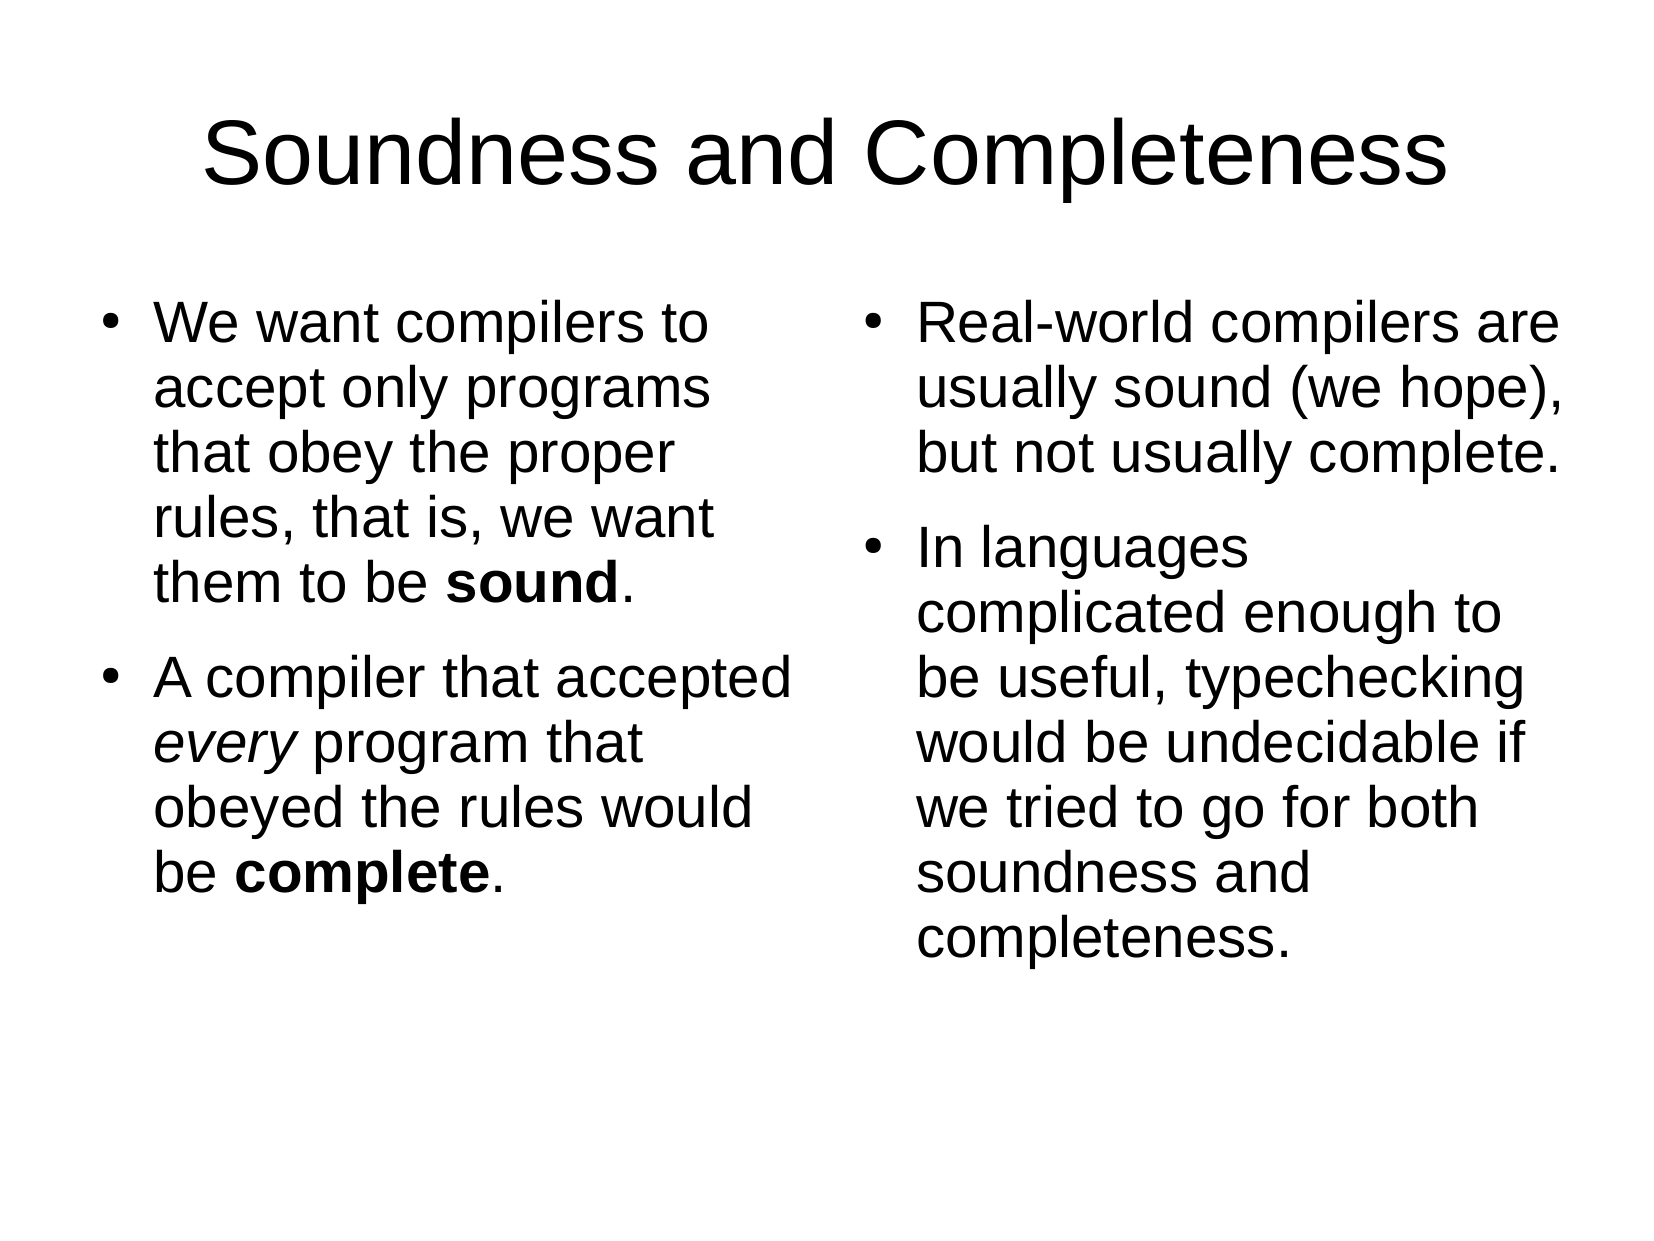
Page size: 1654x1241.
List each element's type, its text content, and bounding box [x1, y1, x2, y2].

list We want compilers to accept only programs that obey the proper rules, that is, we want them to be sound. A compiler that accepted every program that obeyed the rules would be complete. [82, 290, 809, 1109]
list Real-world compilers are usually sound (we hope), but not usually complete. In languages complicated enough to be useful, typechecking would be undecidable if we tried to go for both soundness and completeness. [845, 290, 1572, 1109]
title Soundness and Completeness [82, 49, 1571, 257]
